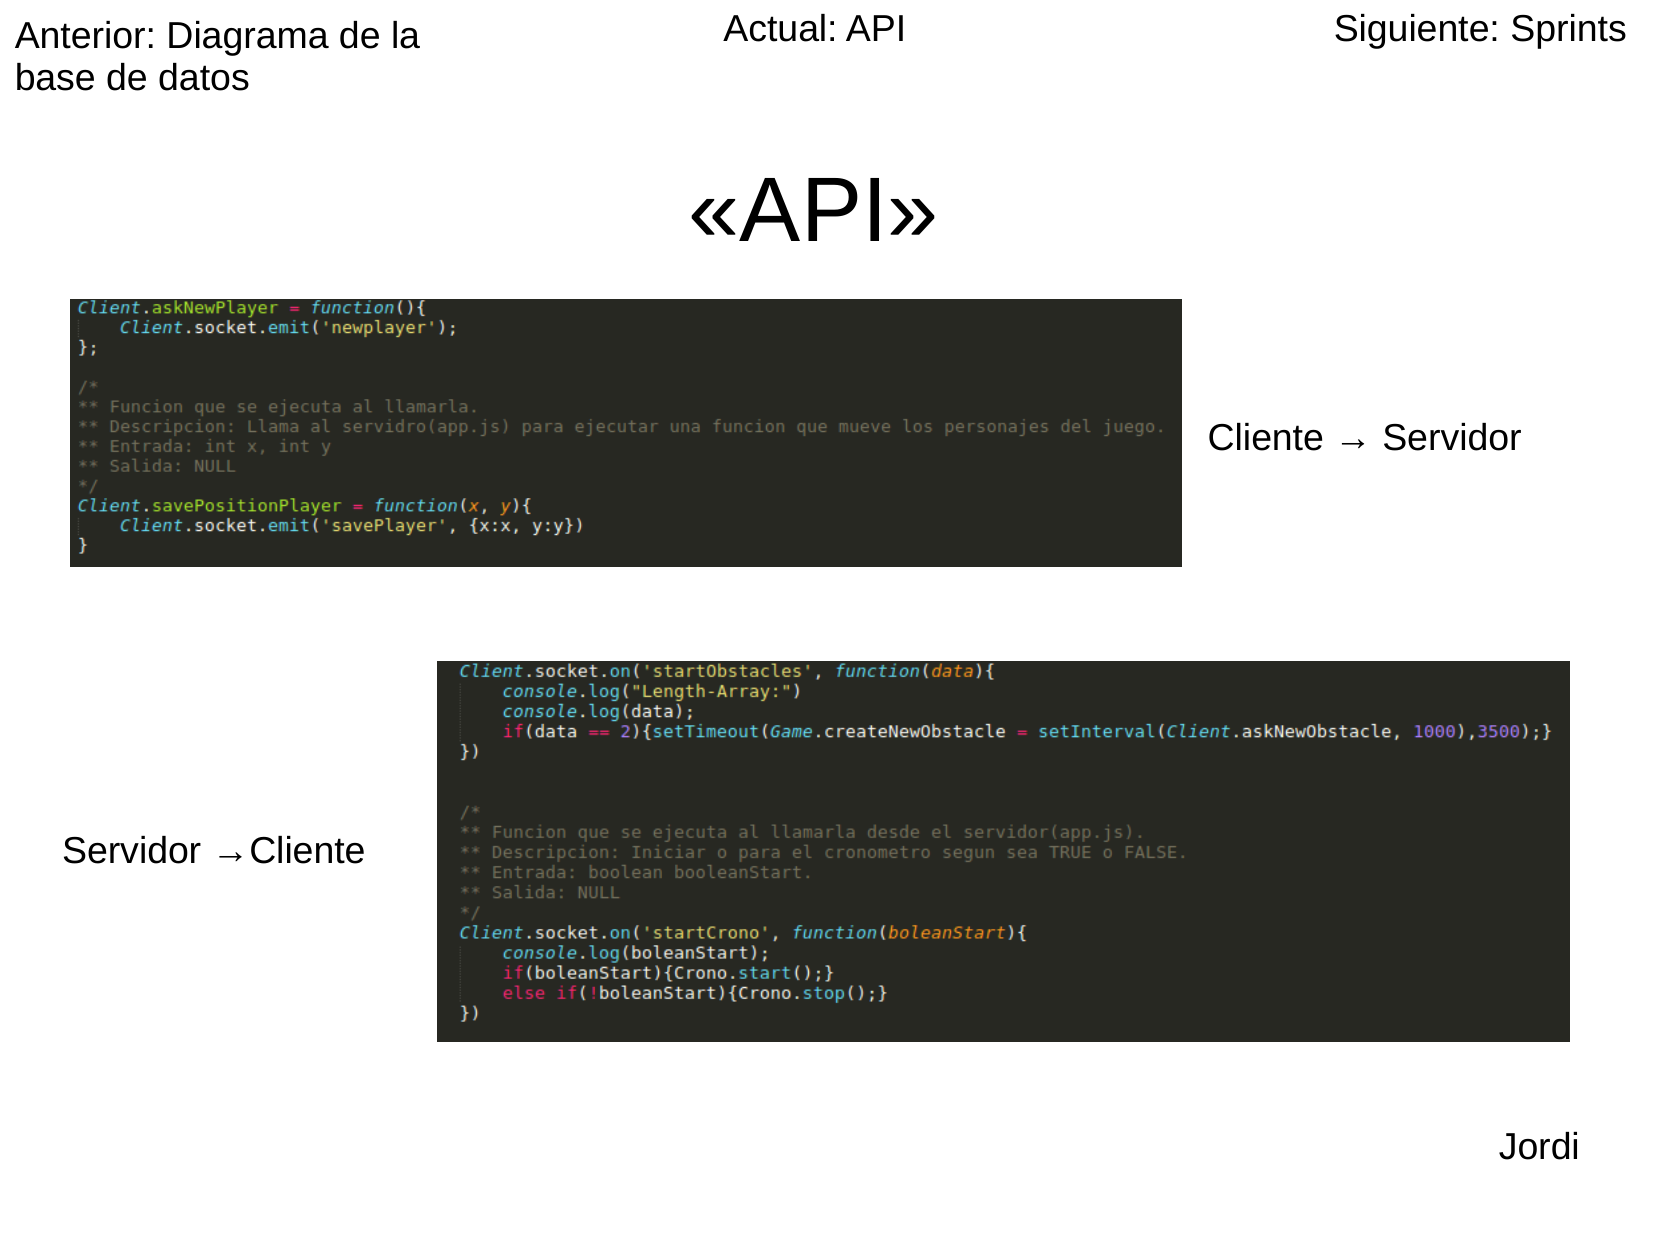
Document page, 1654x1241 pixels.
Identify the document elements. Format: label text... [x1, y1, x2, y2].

text_box Jordi [1204, 1117, 1595, 1207]
text_box Actual: API [708, 0, 1170, 99]
title «API» [82, 105, 1571, 313]
picture [70, 299, 1182, 567]
text_box Siguiente: Sprints [1145, 0, 1642, 89]
picture [437, 661, 1570, 1042]
text_box Anterior: Diagrama de la base de datos [0, 6, 461, 106]
text_box Cliente → Servidor [1192, 409, 1560, 508]
text_box Servidor →Cliente [47, 822, 414, 922]
